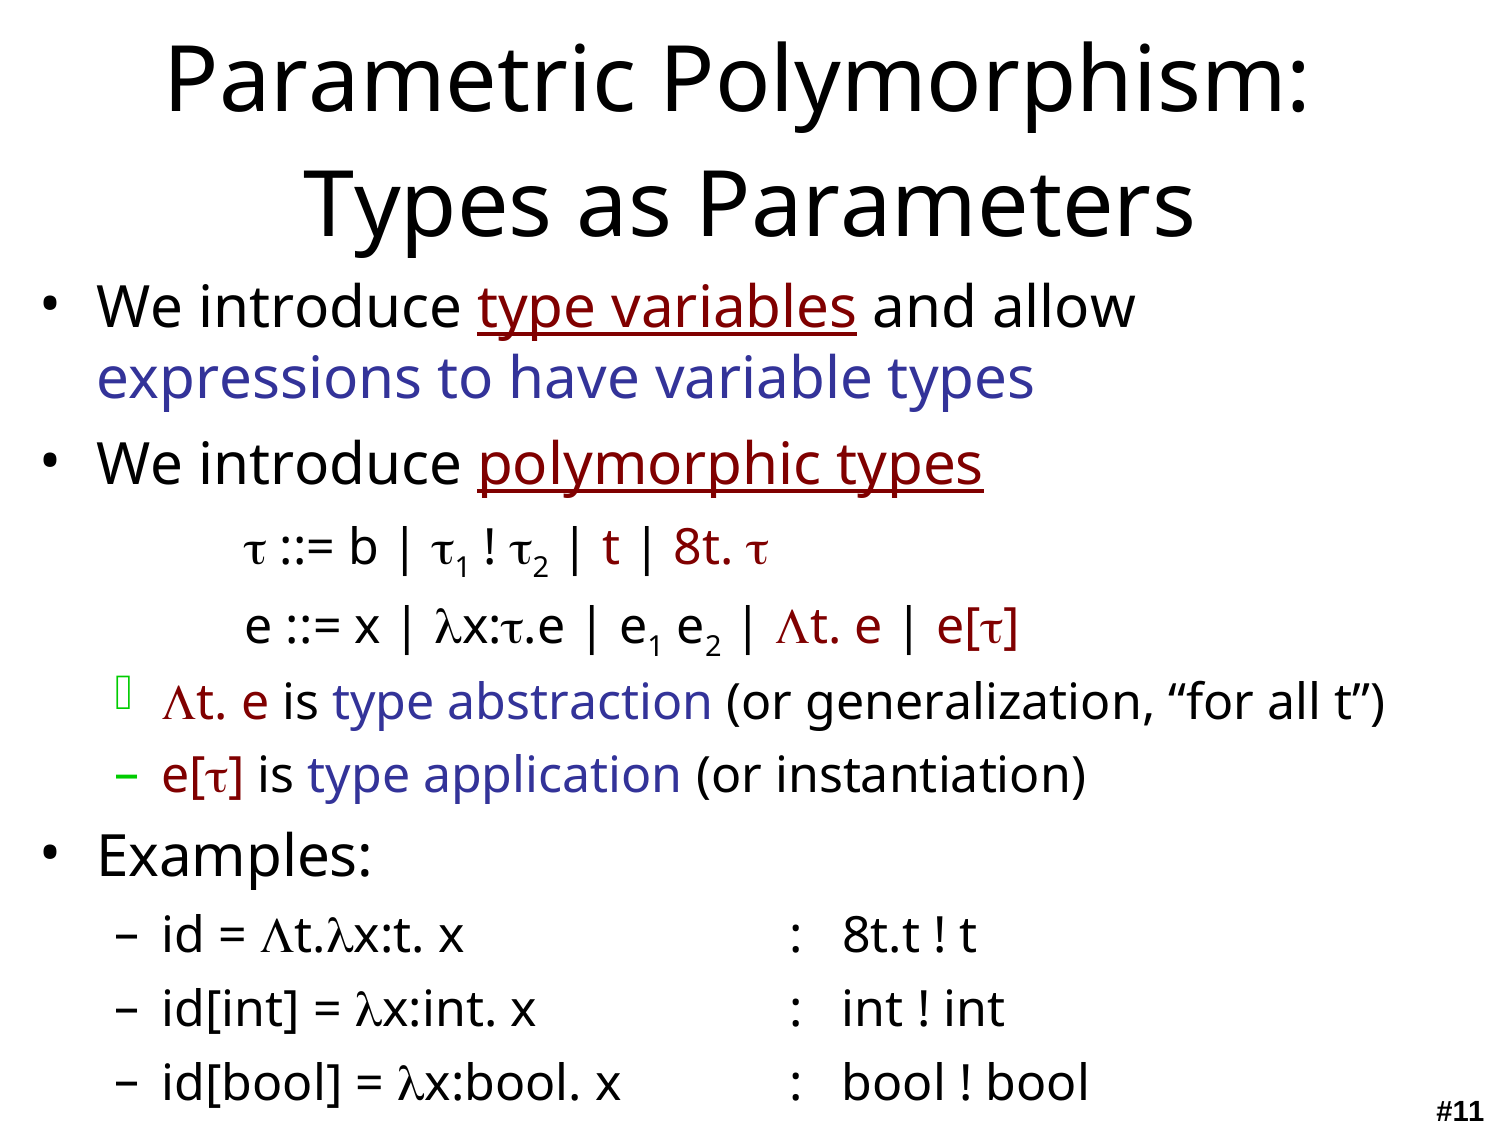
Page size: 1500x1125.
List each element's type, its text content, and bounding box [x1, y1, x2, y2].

list We introduce type variables and allow expressions to have variable types We introduce polymorphic types  ::= b | 1 ! 2 | t | 8t.  e ::= x | x:.e | e1 e2 | t. e | e[] t. e is type abstraction (or generalization, “for all t”) e[] is type application (or instantiation) Examples: id = t.x:t. x : 8t.t ! t id[int] = x:int. x : int ! int id[bool] = x:bool. x : bool ! bool “id 5” is invalid. Use “id[int] 5” instead [24, 262, 1476, 1117]
title Parametric Polymorphism: Types as Parameters [24, 24, 1476, 254]
